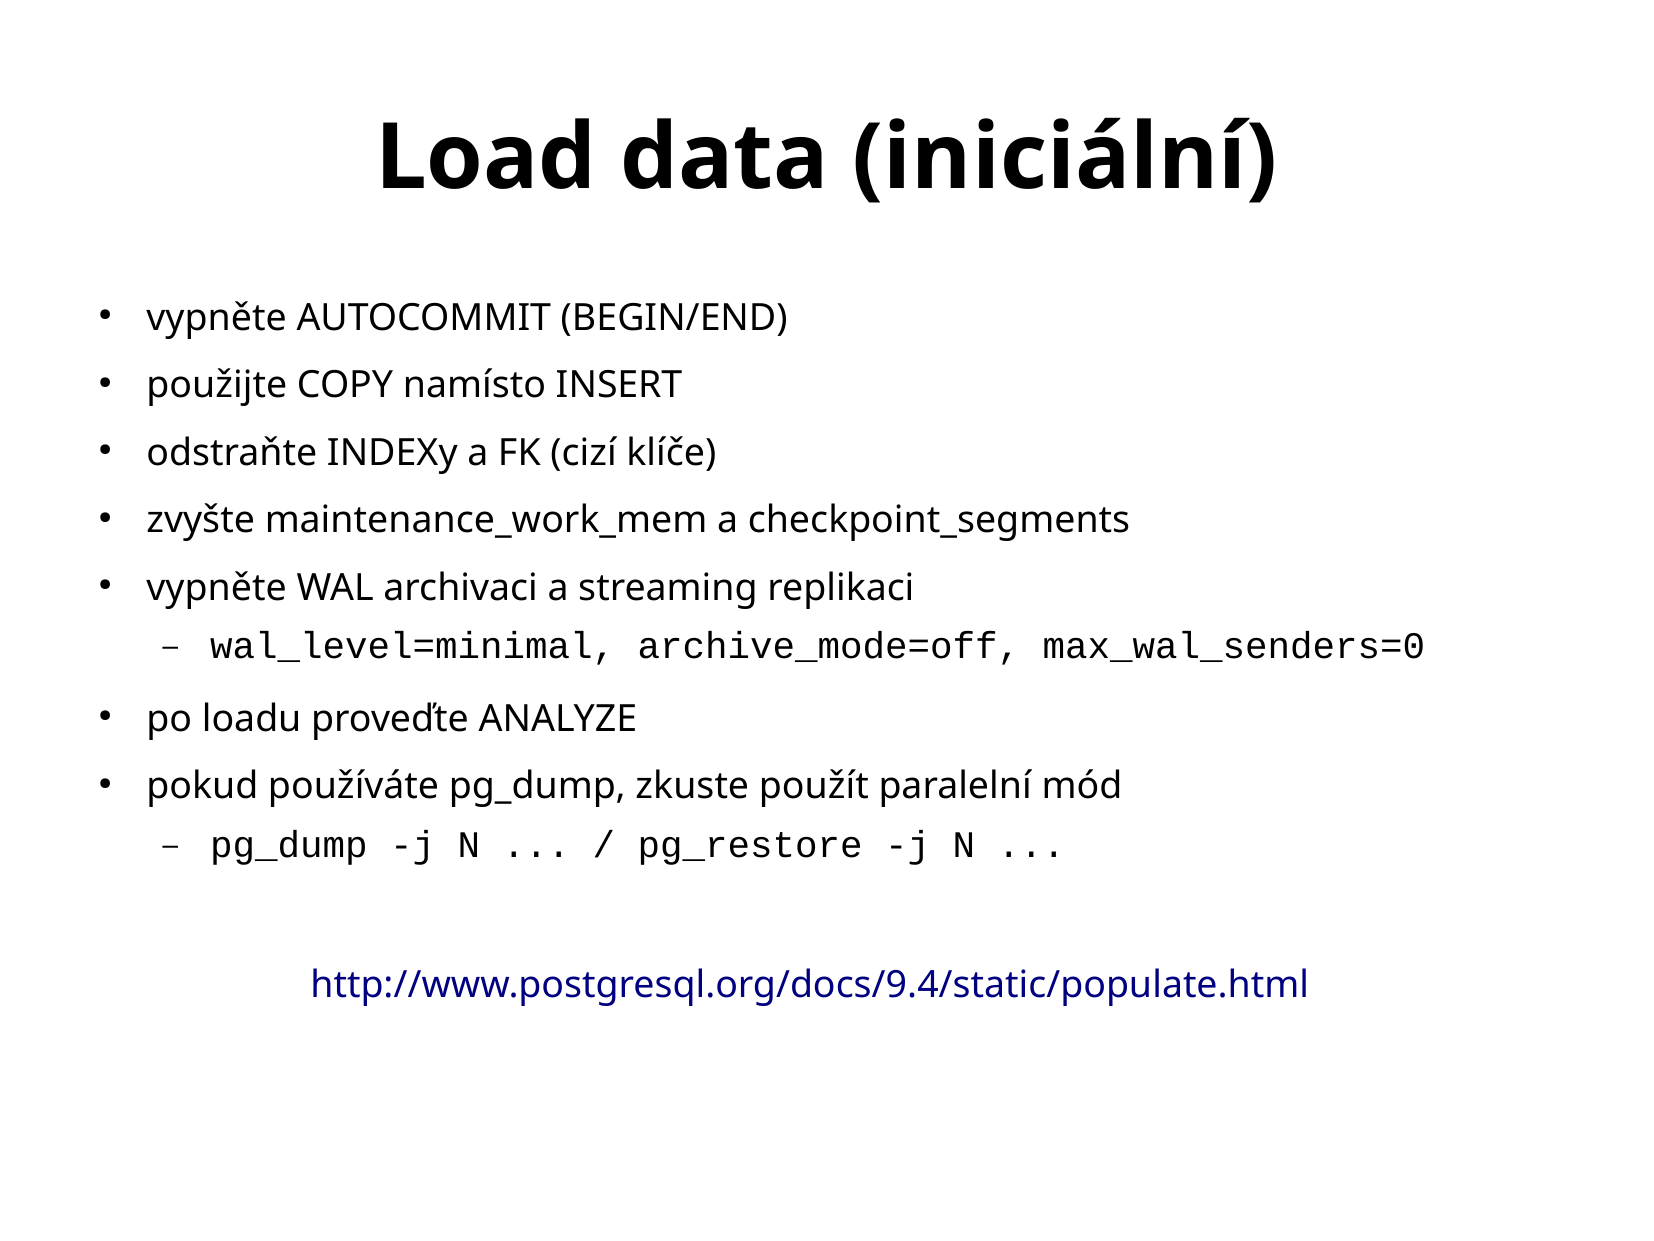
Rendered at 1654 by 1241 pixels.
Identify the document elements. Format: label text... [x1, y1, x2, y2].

list vypněte AUTOCOMMIT (BEGIN/END) použijte COPY namísto INSERT odstraňte INDEXy a FK (cizí klíče) zvyšte maintenance_work_mem a checkpoint_segments vypněte WAL archivaci a streaming replikaci wal_level=minimal, archive_mode=off, max_wal_senders=0 po loadu proveďte ANALYZE pokud používáte pg_dump, zkuste použít paralelní mód pg_dump -j N ... / pg_restore -j N ... http://www.postgresql.org/docs/9.4/static/populate.html [82, 290, 1538, 1010]
title Load data (iniciální) [82, 49, 1571, 257]
